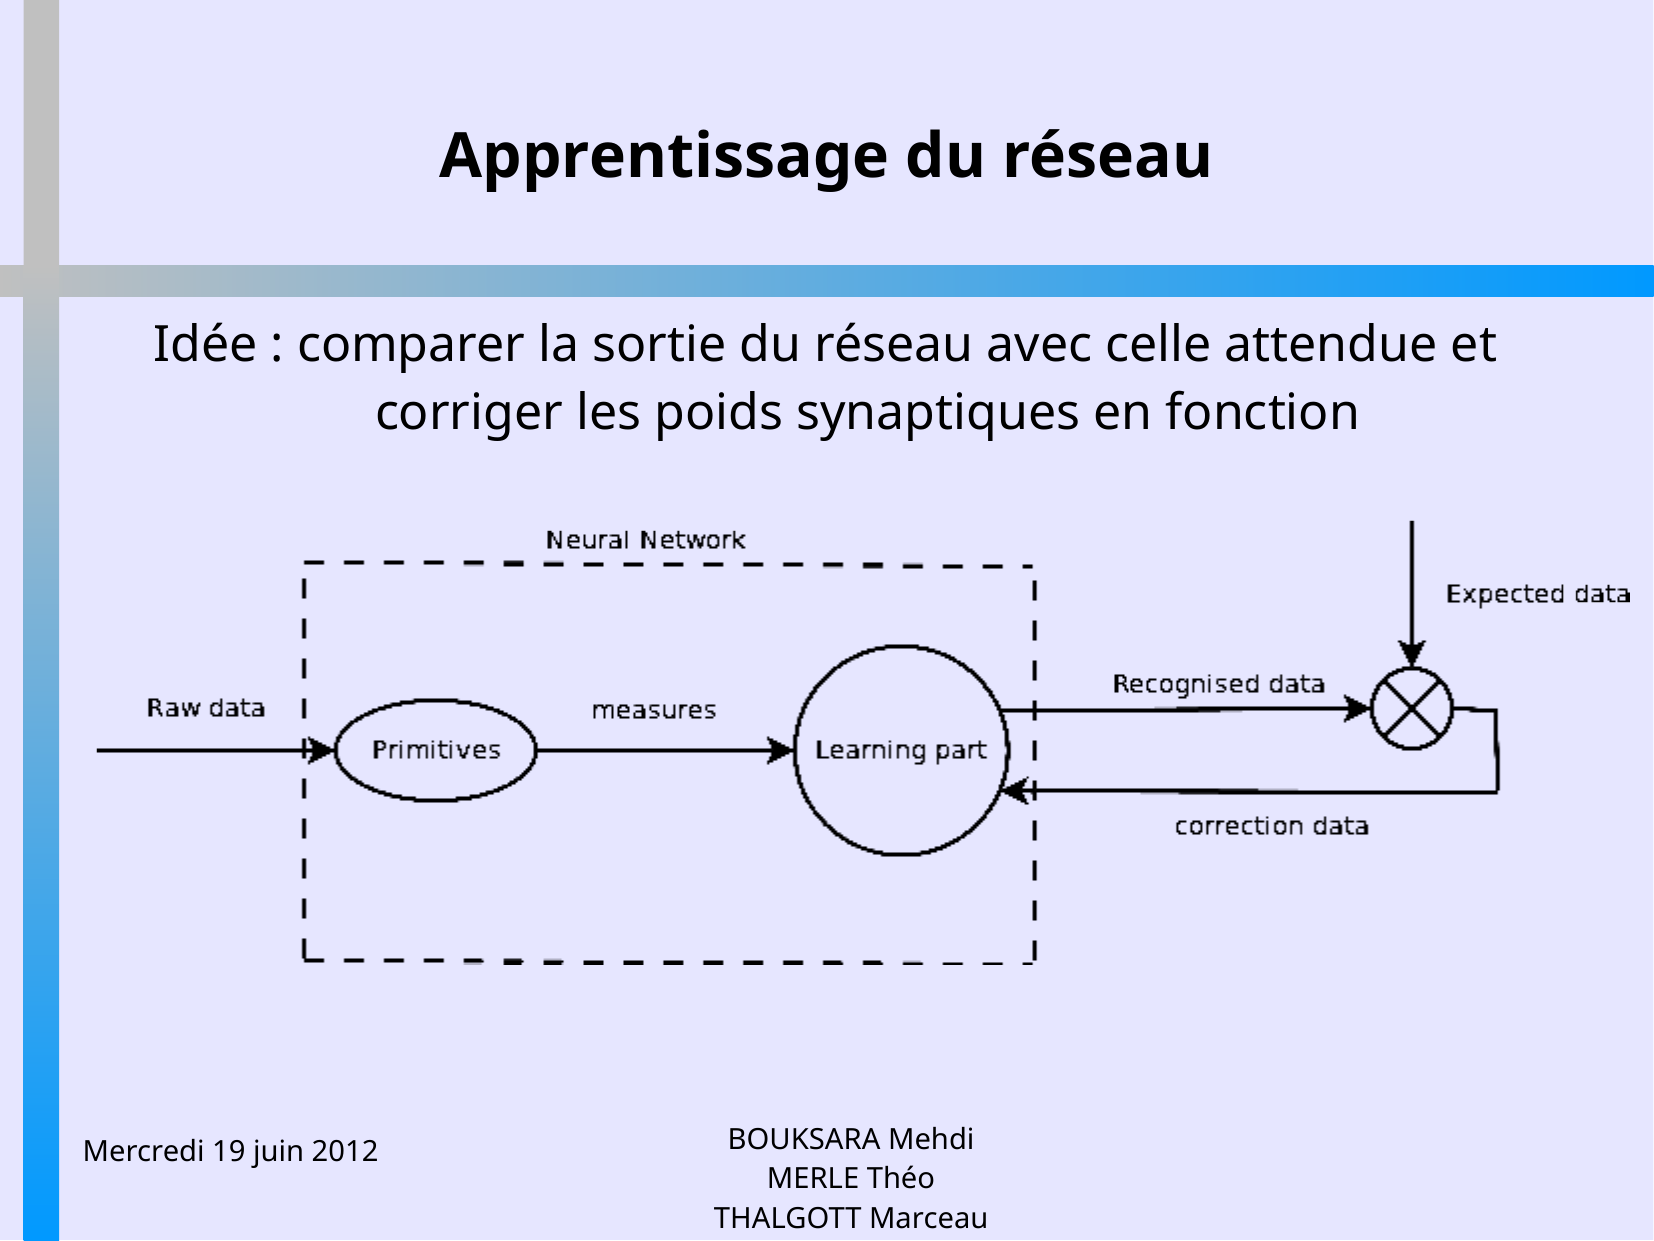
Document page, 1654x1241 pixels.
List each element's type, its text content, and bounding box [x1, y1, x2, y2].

list Idée : comparer la sortie du réseau avec celle attendue et corriger les poids synaptiques en fonction [82, 307, 1571, 1127]
title Apprentissage du réseau [82, 49, 1571, 257]
picture [95, 519, 1630, 965]
